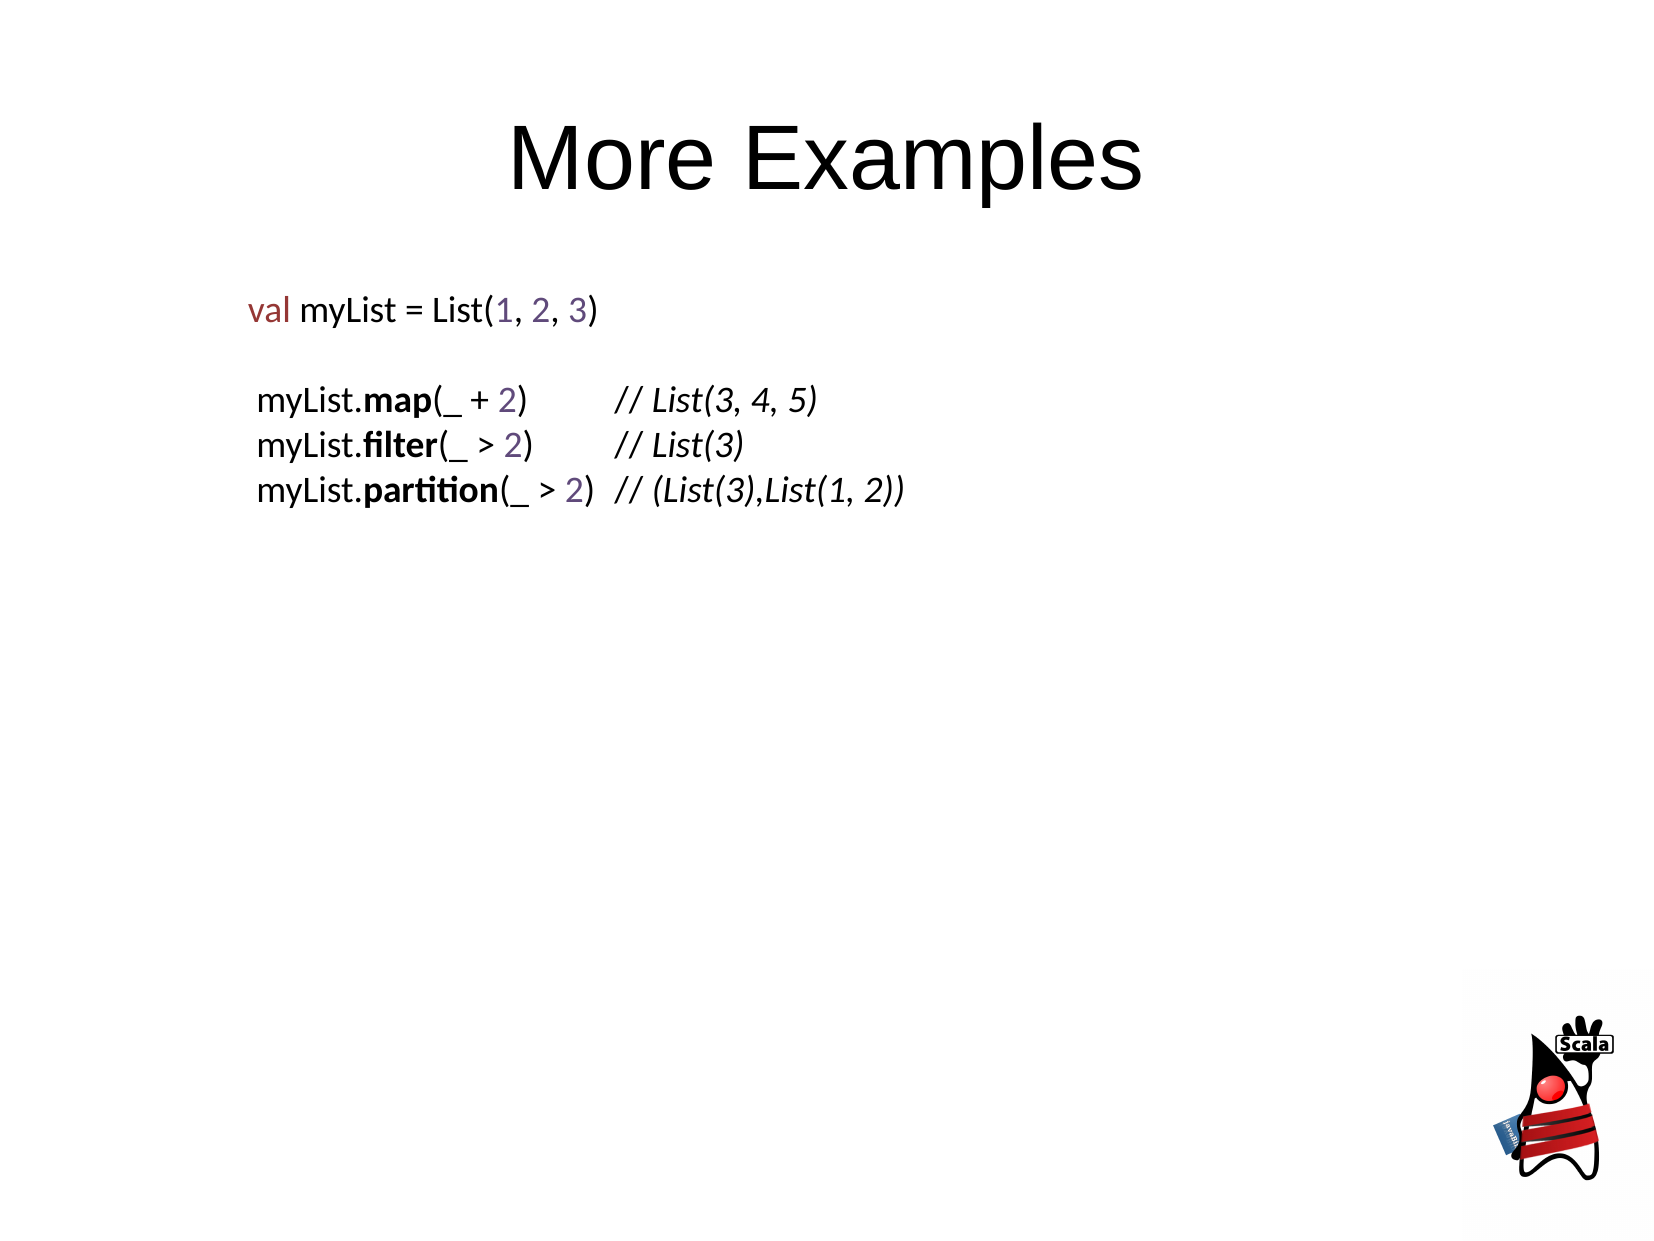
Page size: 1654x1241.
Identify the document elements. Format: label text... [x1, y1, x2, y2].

text_box More Examples [82, 56, 1571, 250]
text_box val myList = List(1, 2, 3) myList.map(_ + 2) // List(3, 4, 5) myList.filter(_ > 2) // List(3) myList.partition(_ > 2) // (List(3),List(1, 2)) [224, 277, 1465, 518]
